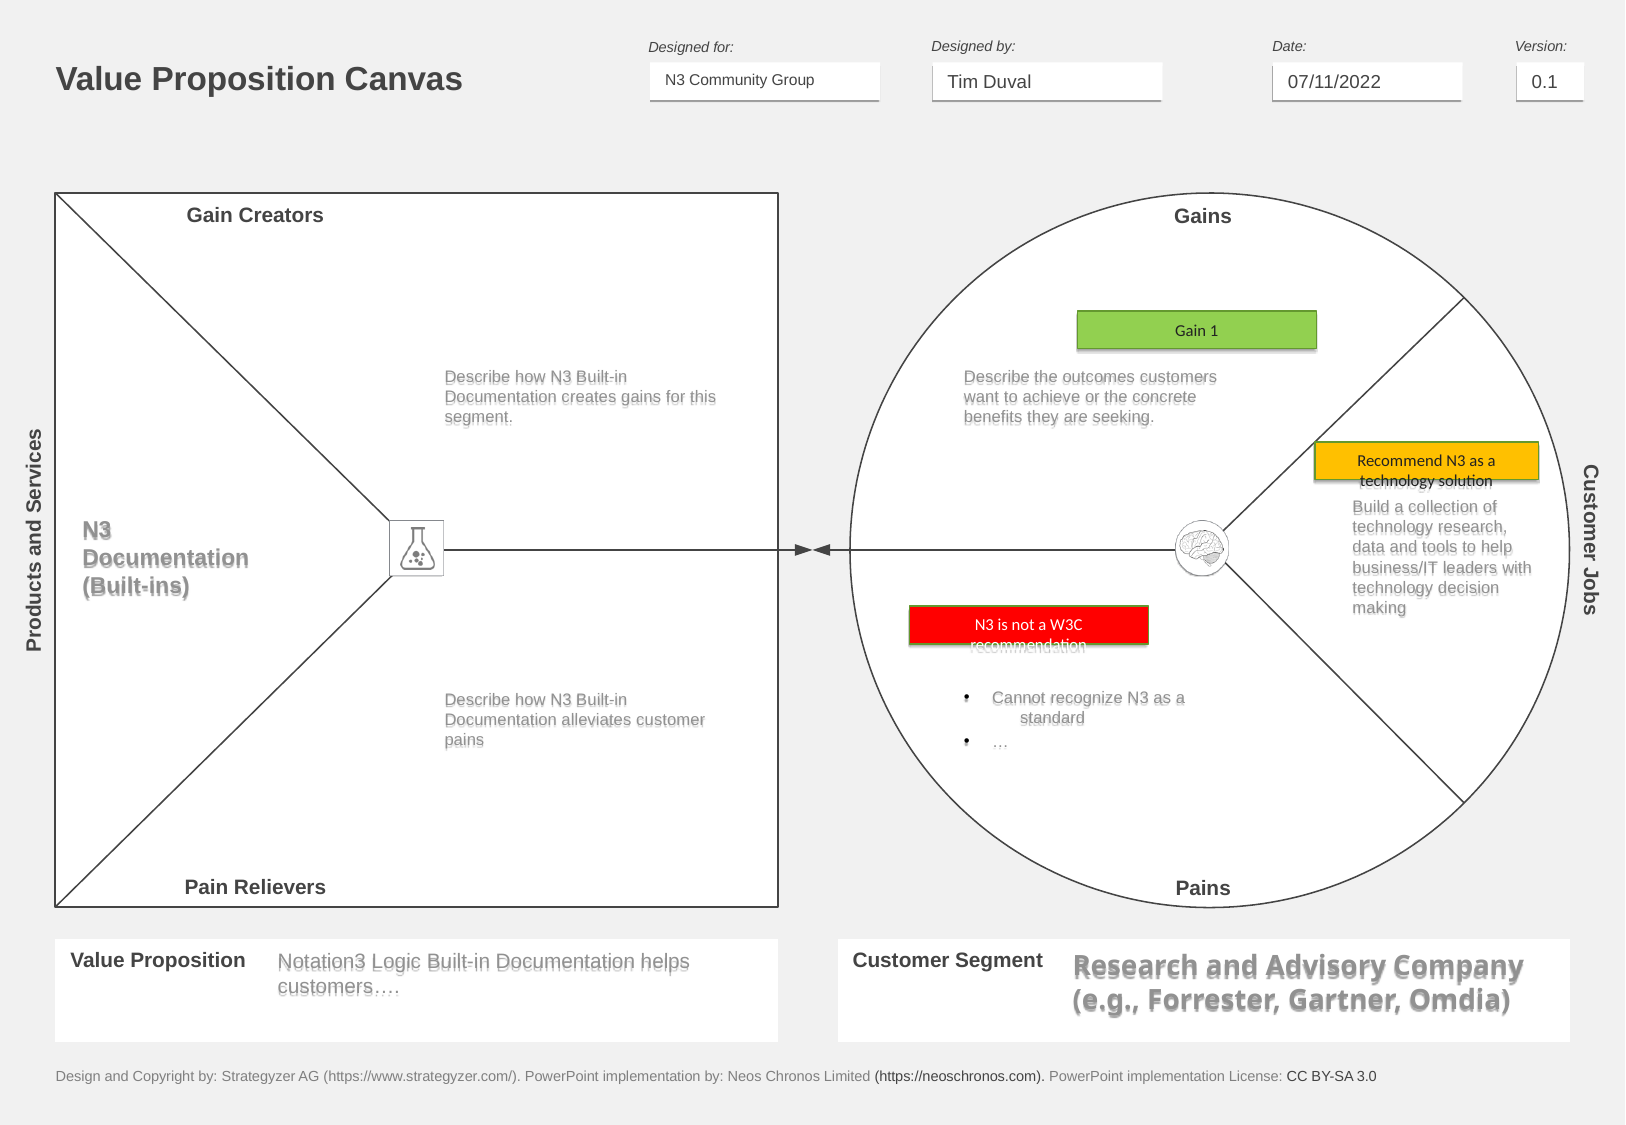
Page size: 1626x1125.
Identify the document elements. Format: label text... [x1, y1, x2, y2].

list Build a collection of technology research, data and tools to help business/IT leaders with technology decision making [1337, 387, 1550, 726]
list Cannot recognize N3 as a standard … [948, 575, 1247, 863]
list Describe the outcomes customers want to achieve or the concrete benefits they are seeking. [948, 267, 1247, 526]
list Notation3 Logic Built-in Documentation helps customers…. [262, 940, 775, 1041]
list Tim Duval [932, 62, 1163, 100]
list Research and Advisory Company (e.g., Forrester, Gartner, Omdia) [1057, 940, 1572, 1041]
list 0.1 [1516, 62, 1585, 100]
list Describe how N3 Built-in Documentation creates gains for this segment. [429, 267, 755, 526]
list N3 Documentation (Built-ins) [67, 387, 276, 726]
list N3 Community Group [650, 62, 881, 100]
text_box N3 is not a W3C recommendation [909, 606, 1149, 644]
list Describe how N3 Built-in Documentation alleviates customer pains [429, 575, 755, 863]
text_box Recommend N3 as a technology solution [1315, 442, 1539, 479]
list 07/11/2022 [1272, 62, 1463, 100]
text_box Design and Copyright by: Strategyzer AG (https://www.strategyzer.com/). PowerPoint implementation by: Neos Chronos Limited (https://neoschronos.com). PowerPoint implementation License: CC BY-SA 3.0 [41, 1059, 1584, 1109]
text_box Gain 1 [1077, 311, 1317, 348]
